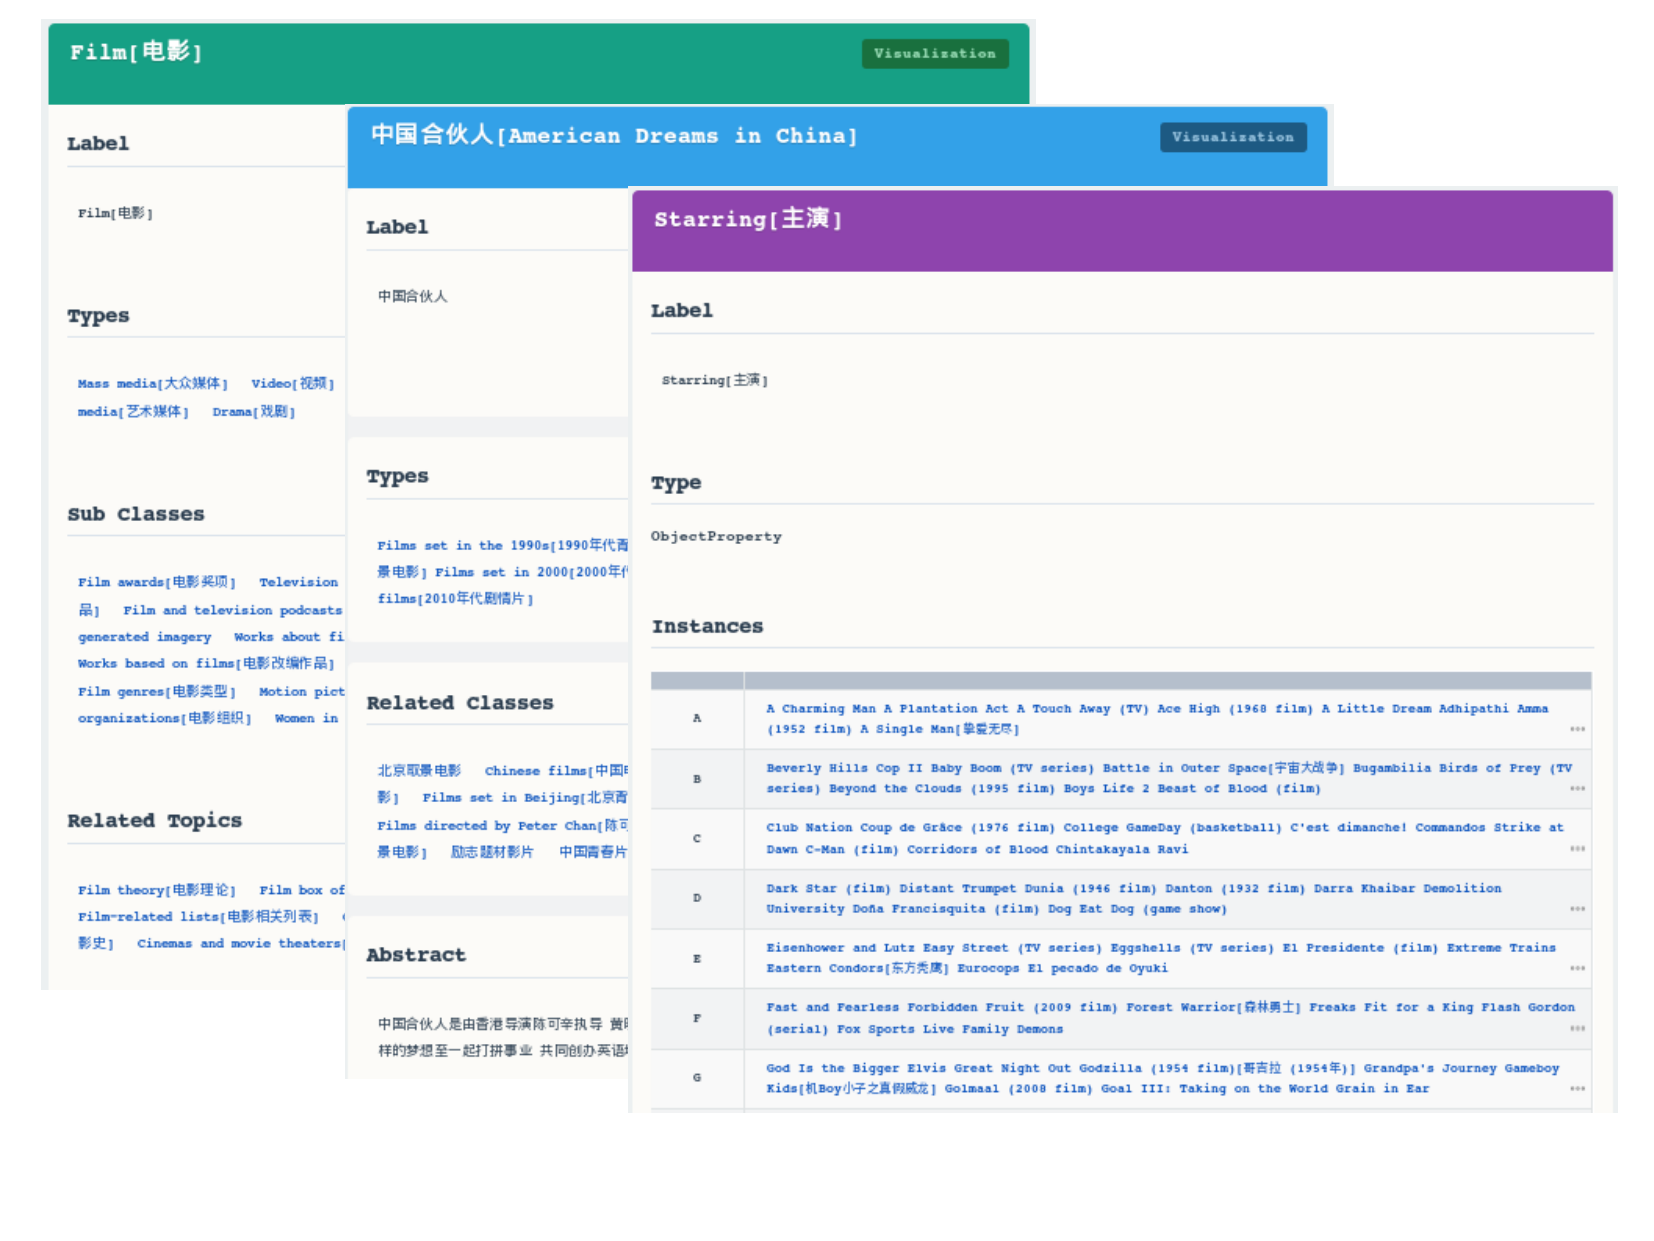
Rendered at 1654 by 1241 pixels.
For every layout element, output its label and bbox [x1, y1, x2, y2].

picture [41, 19, 1618, 1113]
